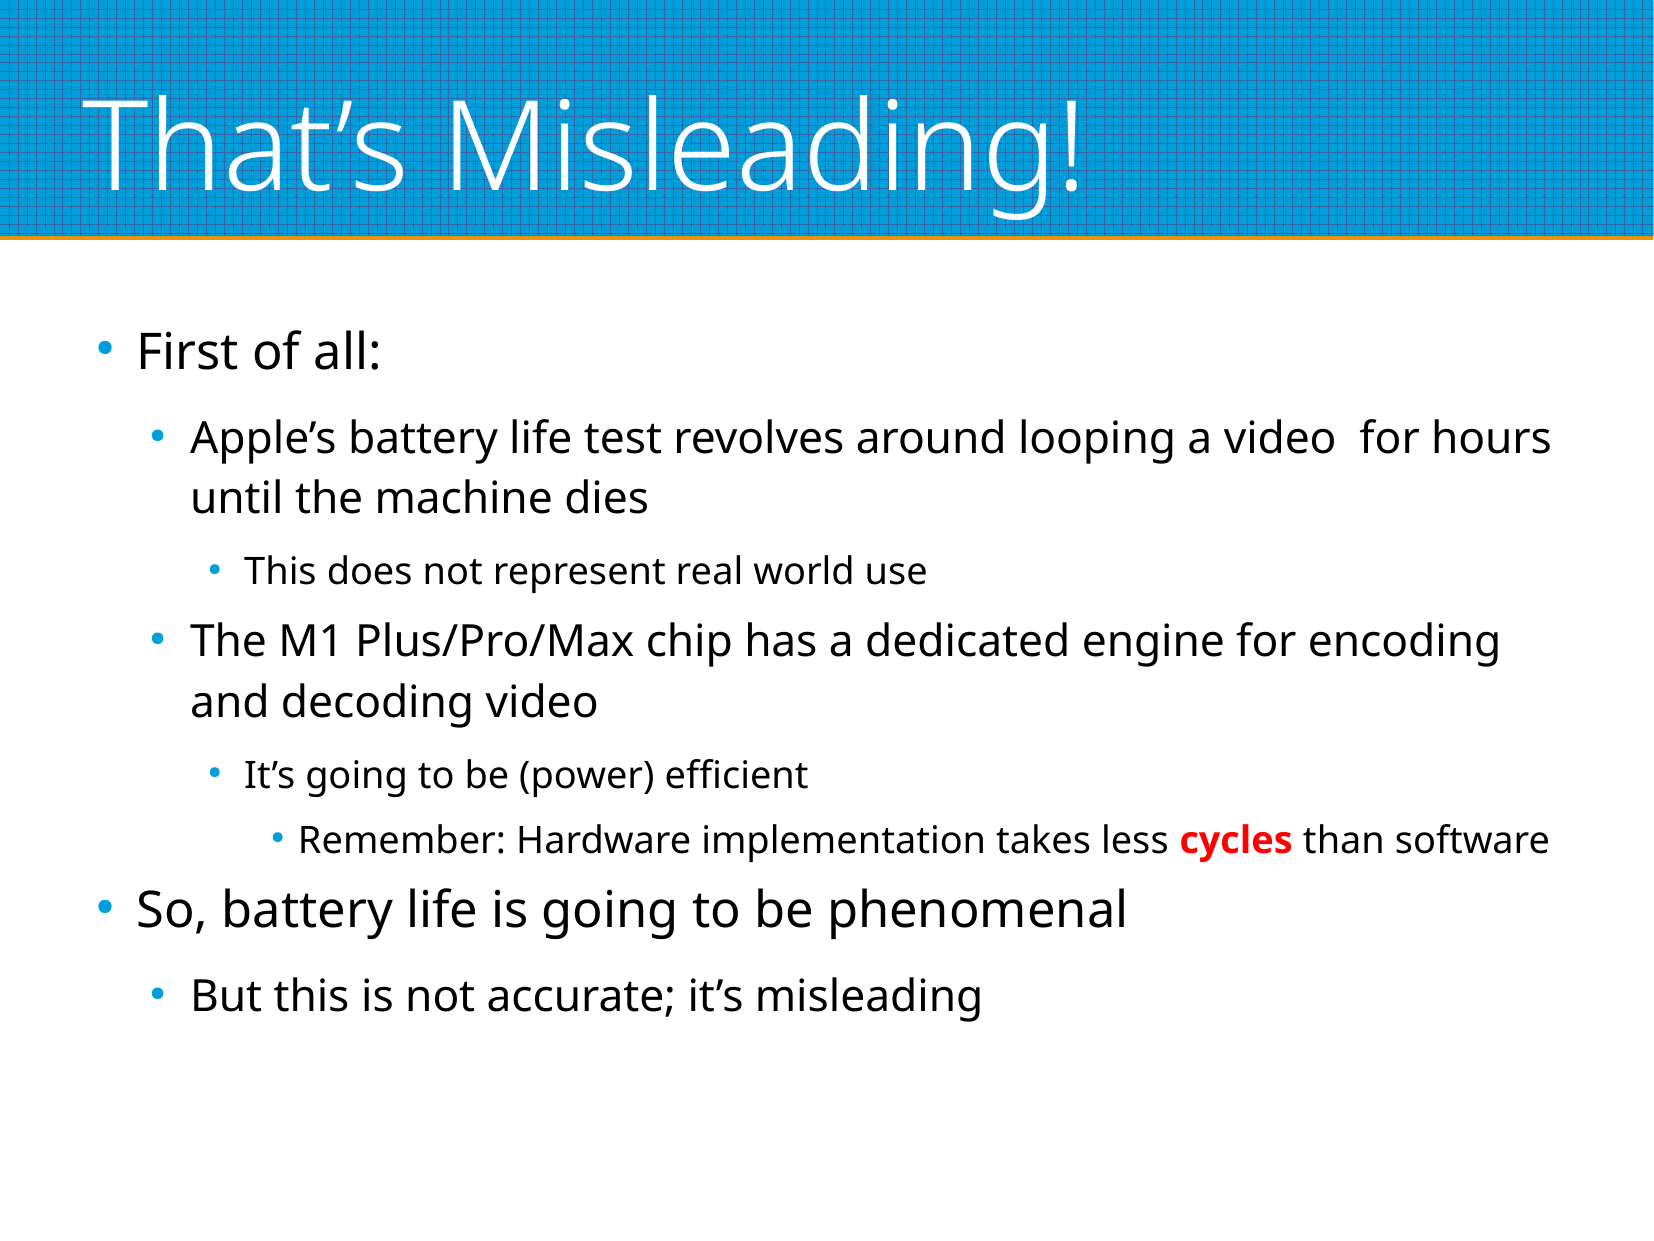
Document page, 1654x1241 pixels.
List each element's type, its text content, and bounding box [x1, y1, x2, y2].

title That’s Misleading! [82, 19, 1571, 227]
list First of all: Apple’s battery life test revolves around looping a video for hours until the machine dies This does not represent real world use The M1 Plus/Pro/Max chip has a dedicated engine for encoding and decoding video It’s going to be (power) efficient Remember: Hardware implementation takes less cycles than software So, battery life is going to be phenomenal But this is not accurate; it’s misleading [82, 314, 1563, 1081]
